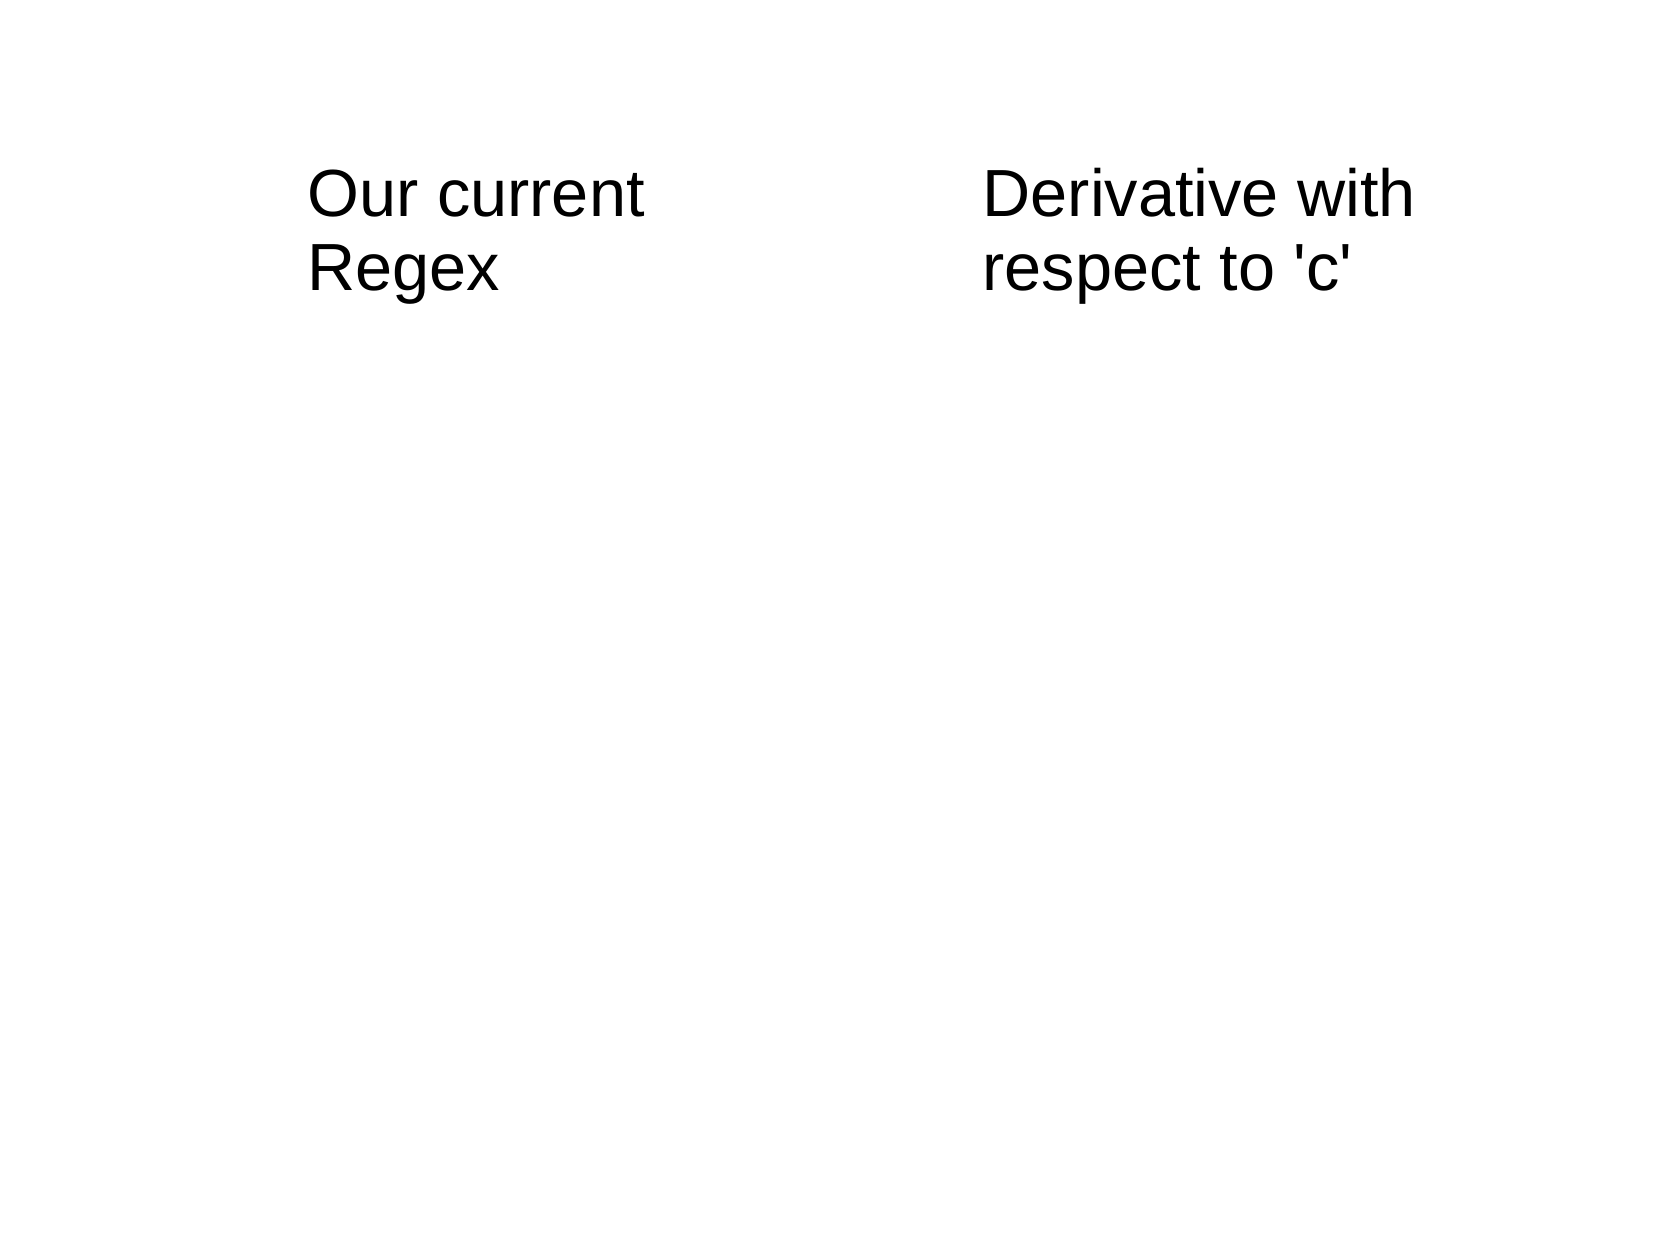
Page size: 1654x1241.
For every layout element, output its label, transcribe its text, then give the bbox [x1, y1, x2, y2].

subtitle Our current Derivative with Regex respect to 'c' [82, 49, 1571, 1010]
